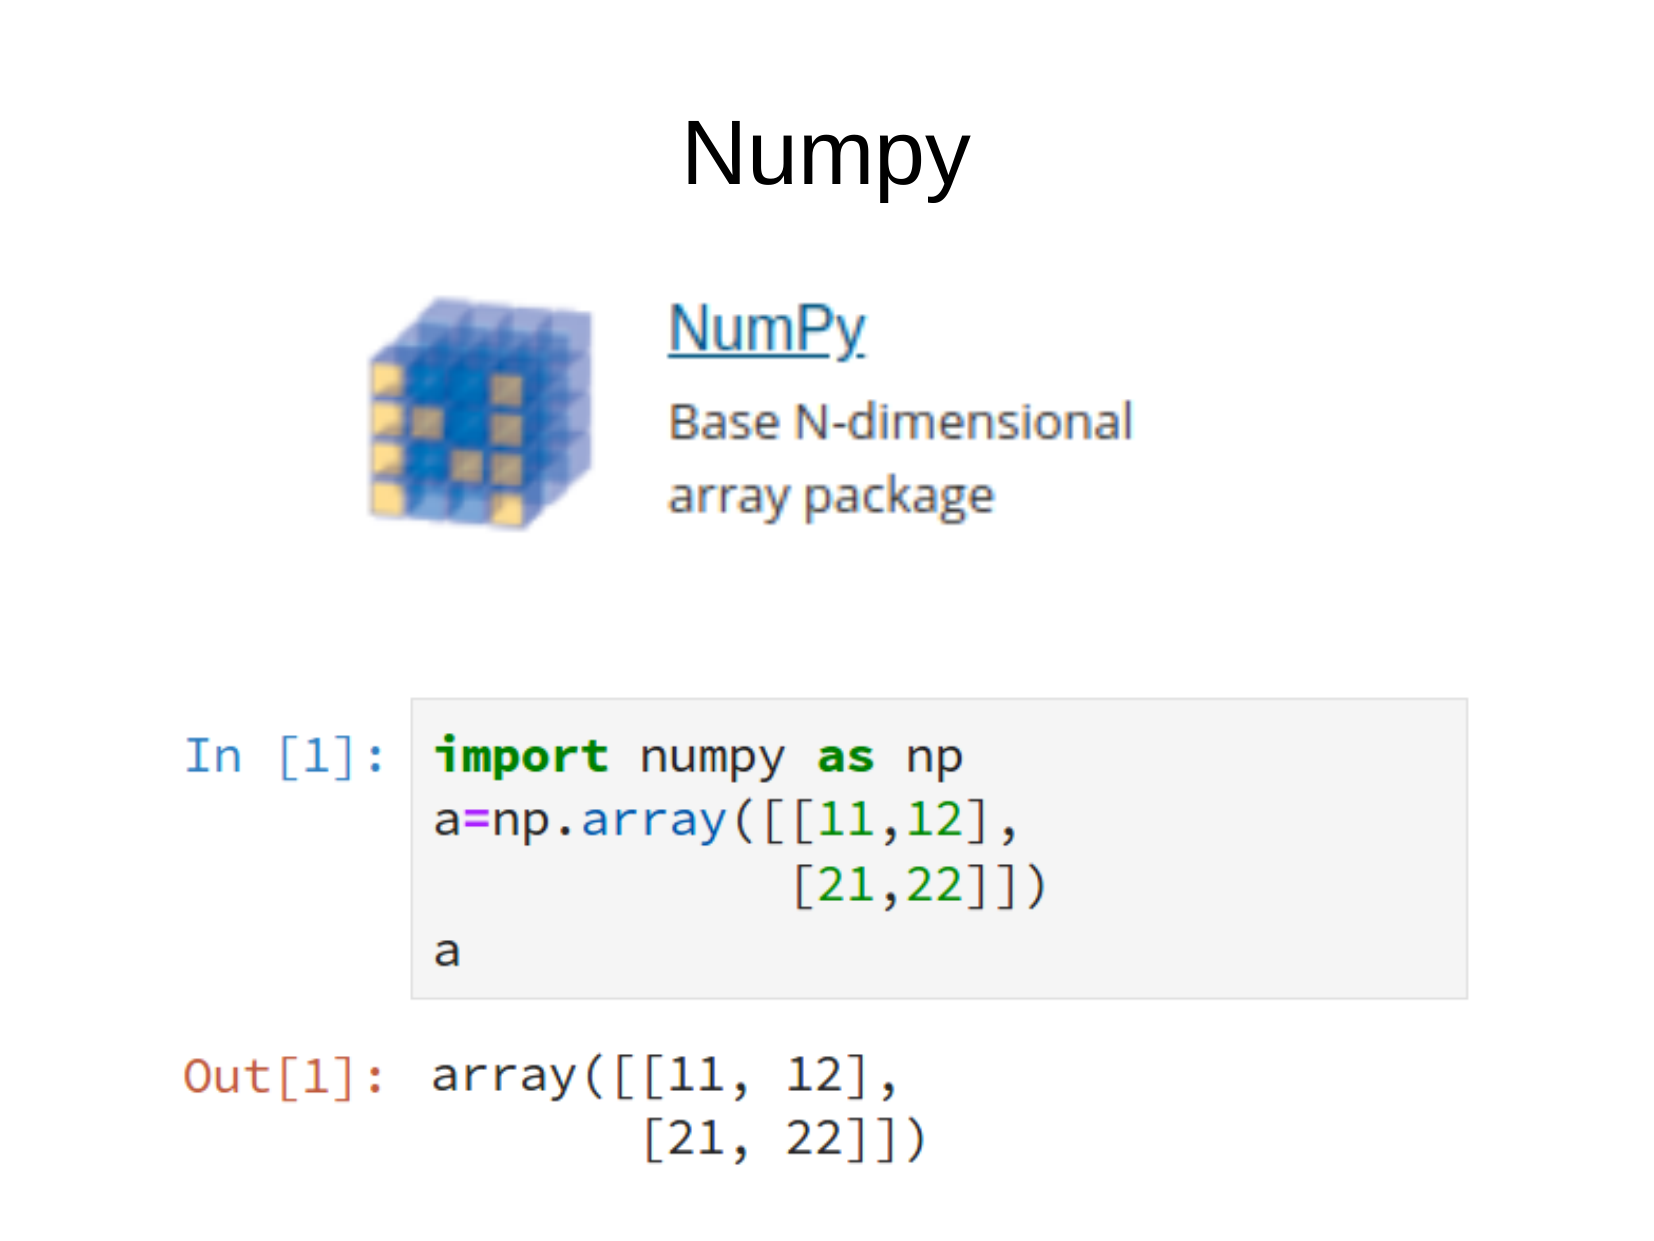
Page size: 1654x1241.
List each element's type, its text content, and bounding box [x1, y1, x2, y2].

picture [307, 259, 1170, 591]
title Numpy [82, 49, 1571, 257]
picture [141, 673, 1492, 1205]
